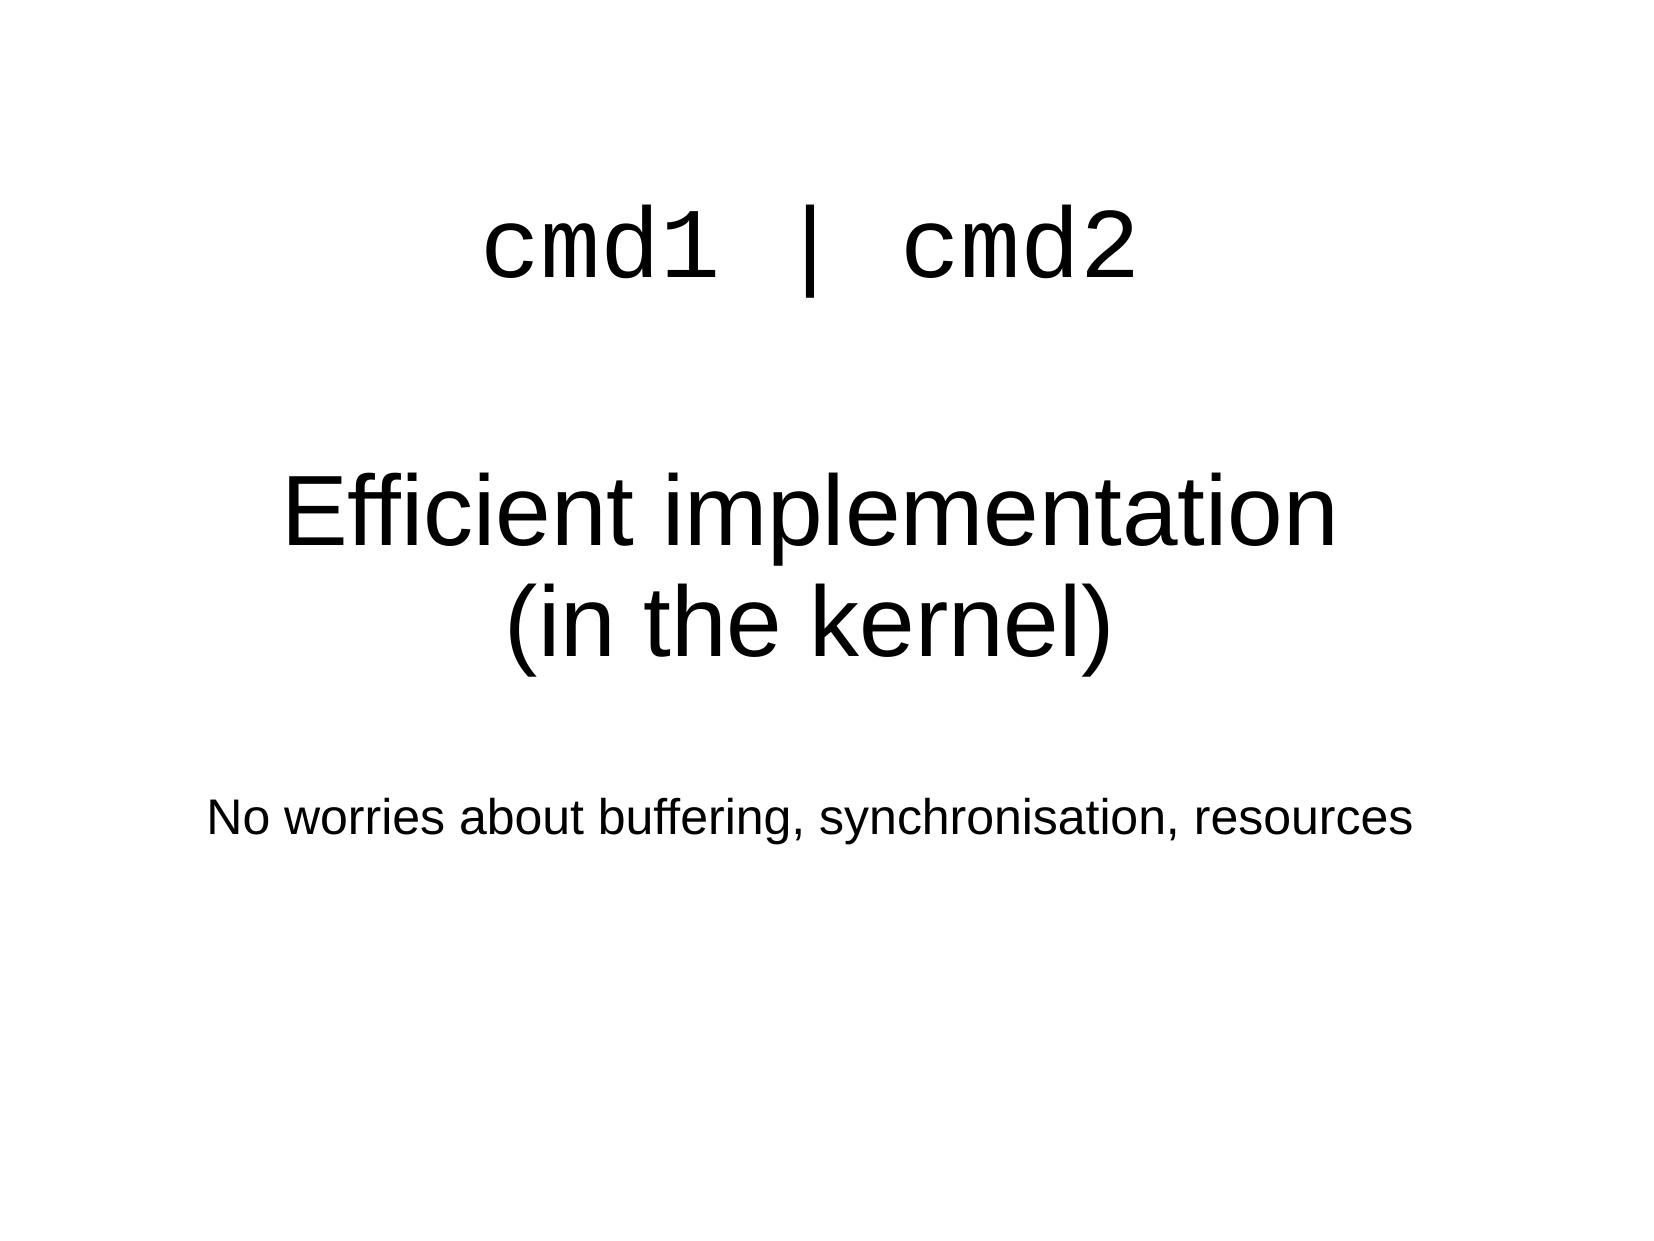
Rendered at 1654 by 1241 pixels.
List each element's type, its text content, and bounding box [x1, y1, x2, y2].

text_box Efficient implementation (in the kernel) No worries about buffering, synchronisation, resources [82, 324, 1538, 1010]
text_box cmd1 | cmd2 [82, 177, 1538, 324]
